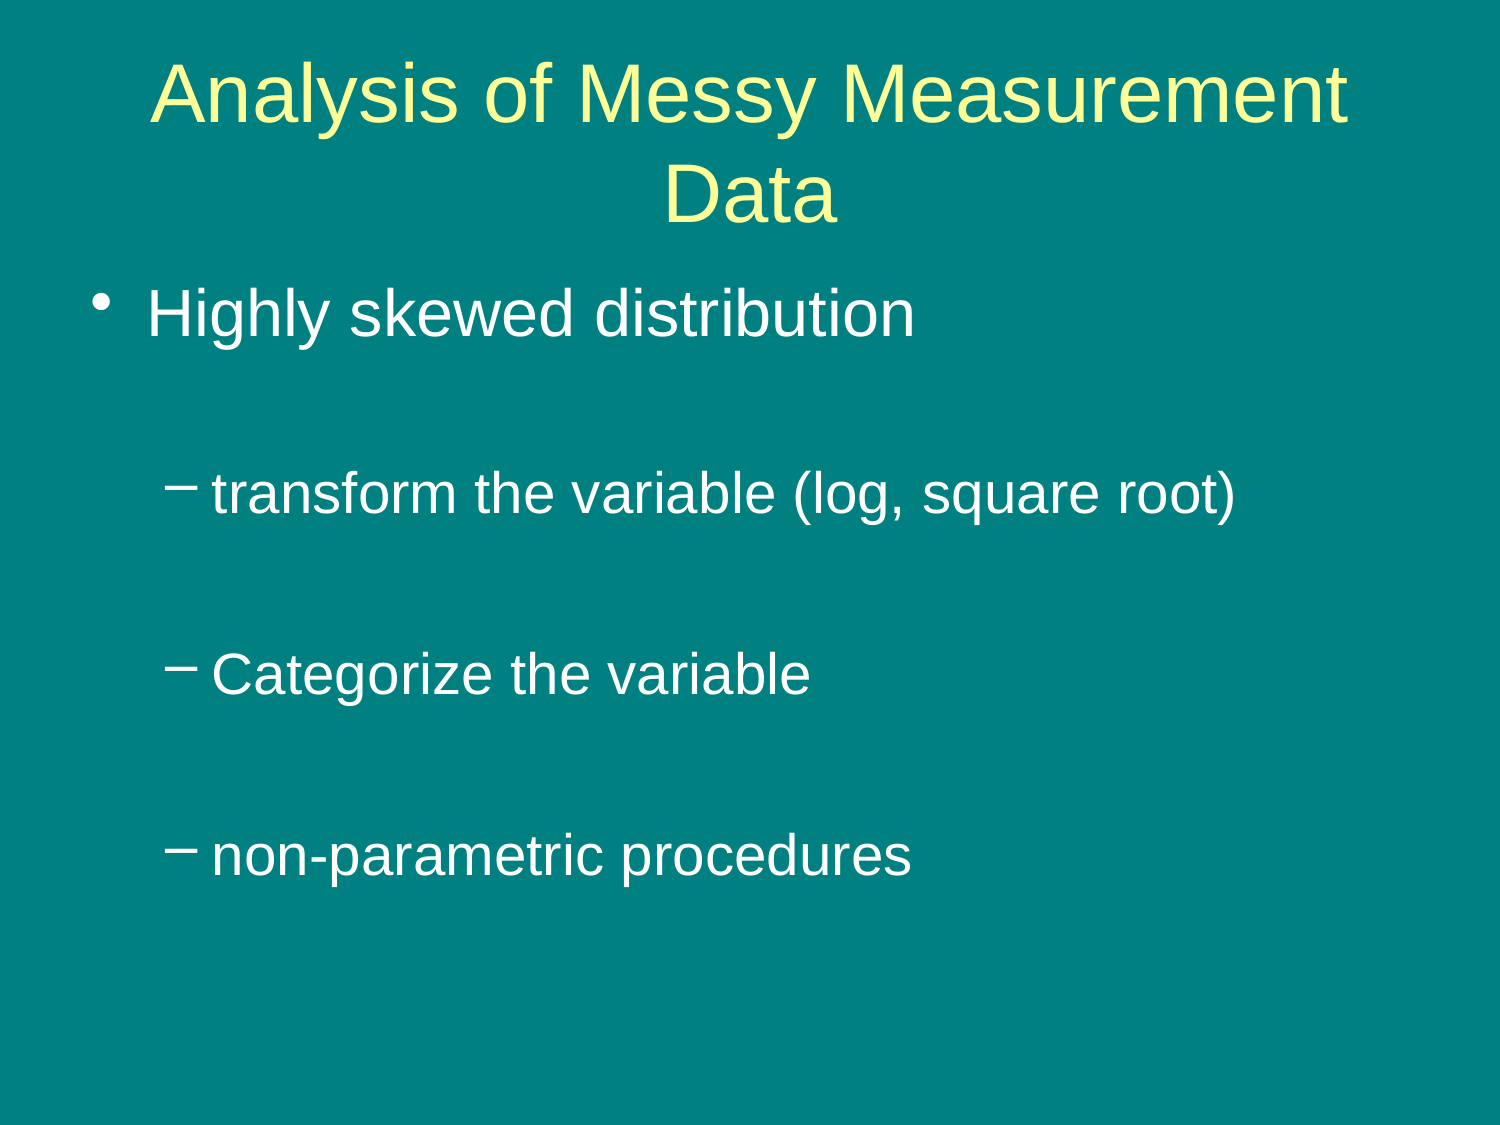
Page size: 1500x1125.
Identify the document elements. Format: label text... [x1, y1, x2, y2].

title Analysis of Messy Measurement Data [75, 45, 1425, 233]
list Highly skewed distribution transform the variable (log, square root) Categorize the variable non-parametric procedures [75, 262, 1425, 1005]
